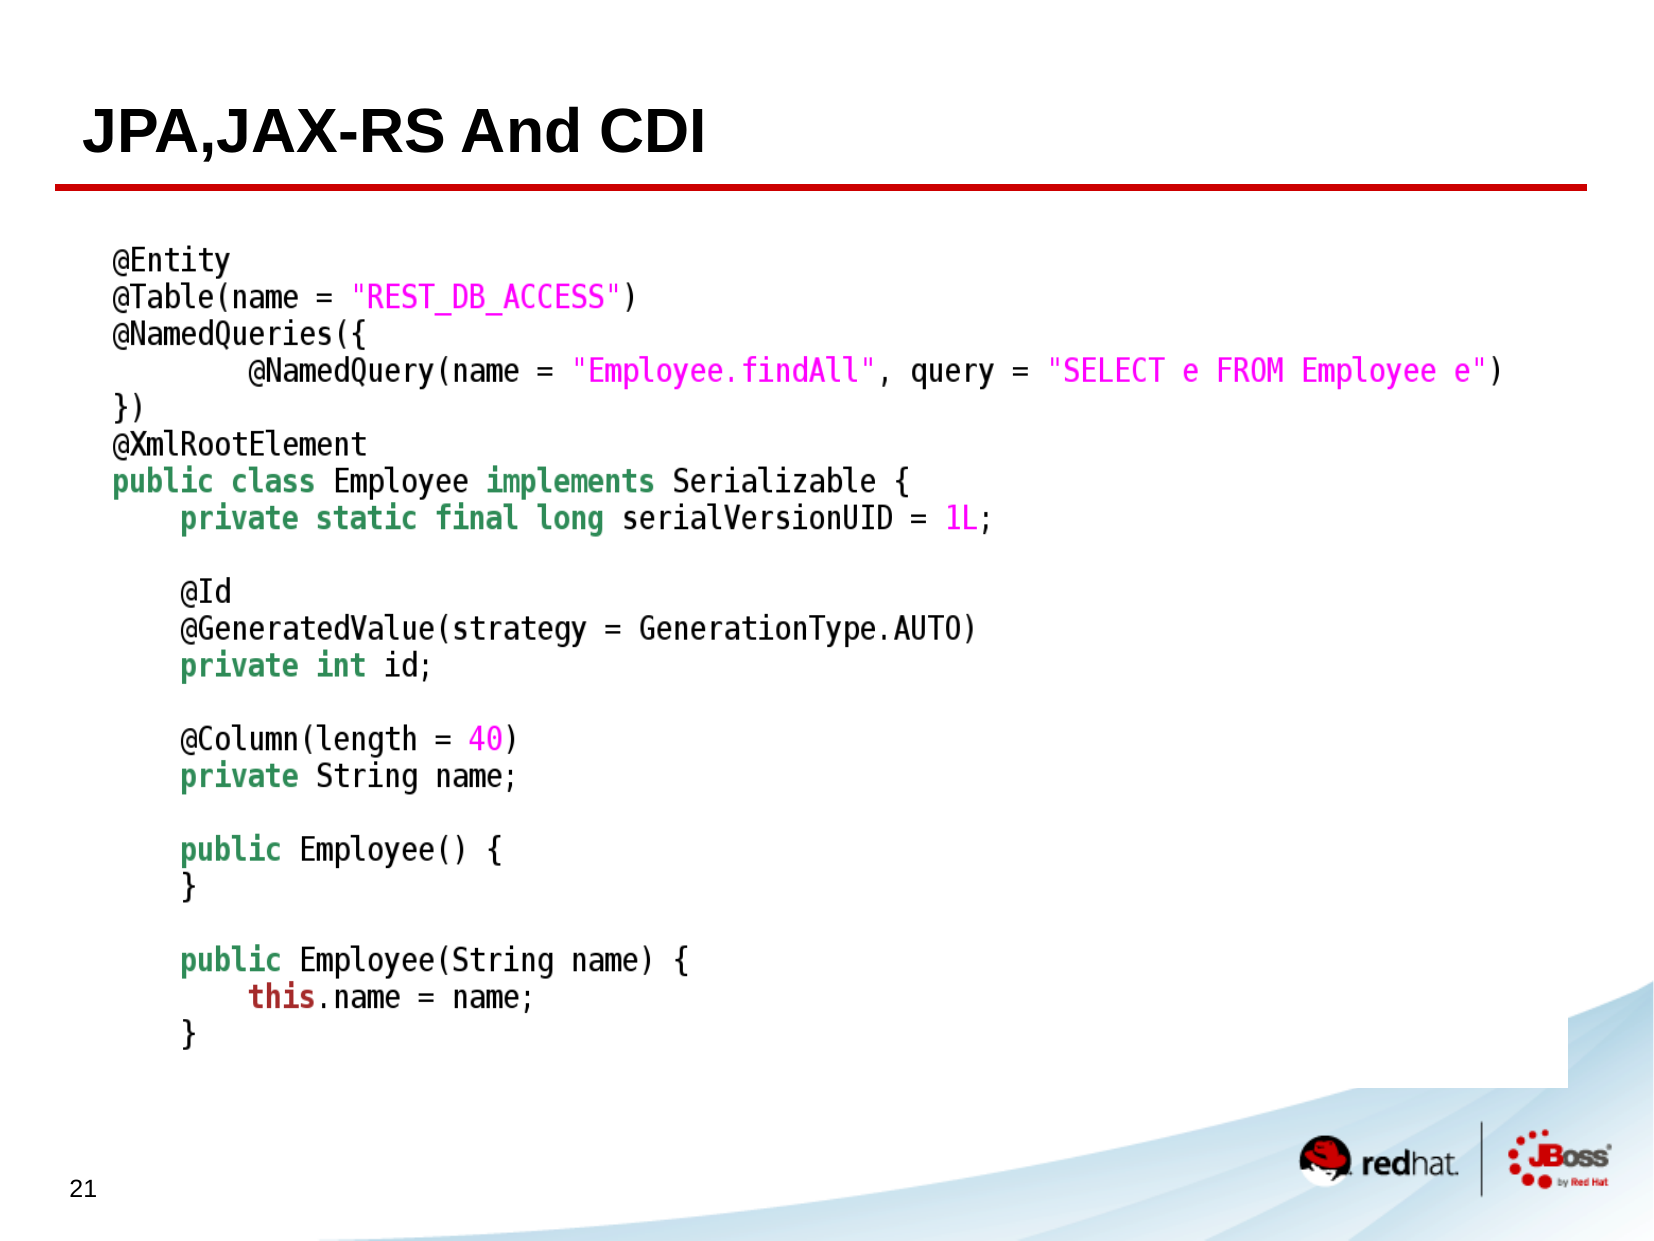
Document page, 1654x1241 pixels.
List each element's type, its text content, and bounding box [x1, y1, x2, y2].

title JPA,JAX-RS And CDI [82, 37, 1571, 226]
picture [0, 0, 1654, 1241]
